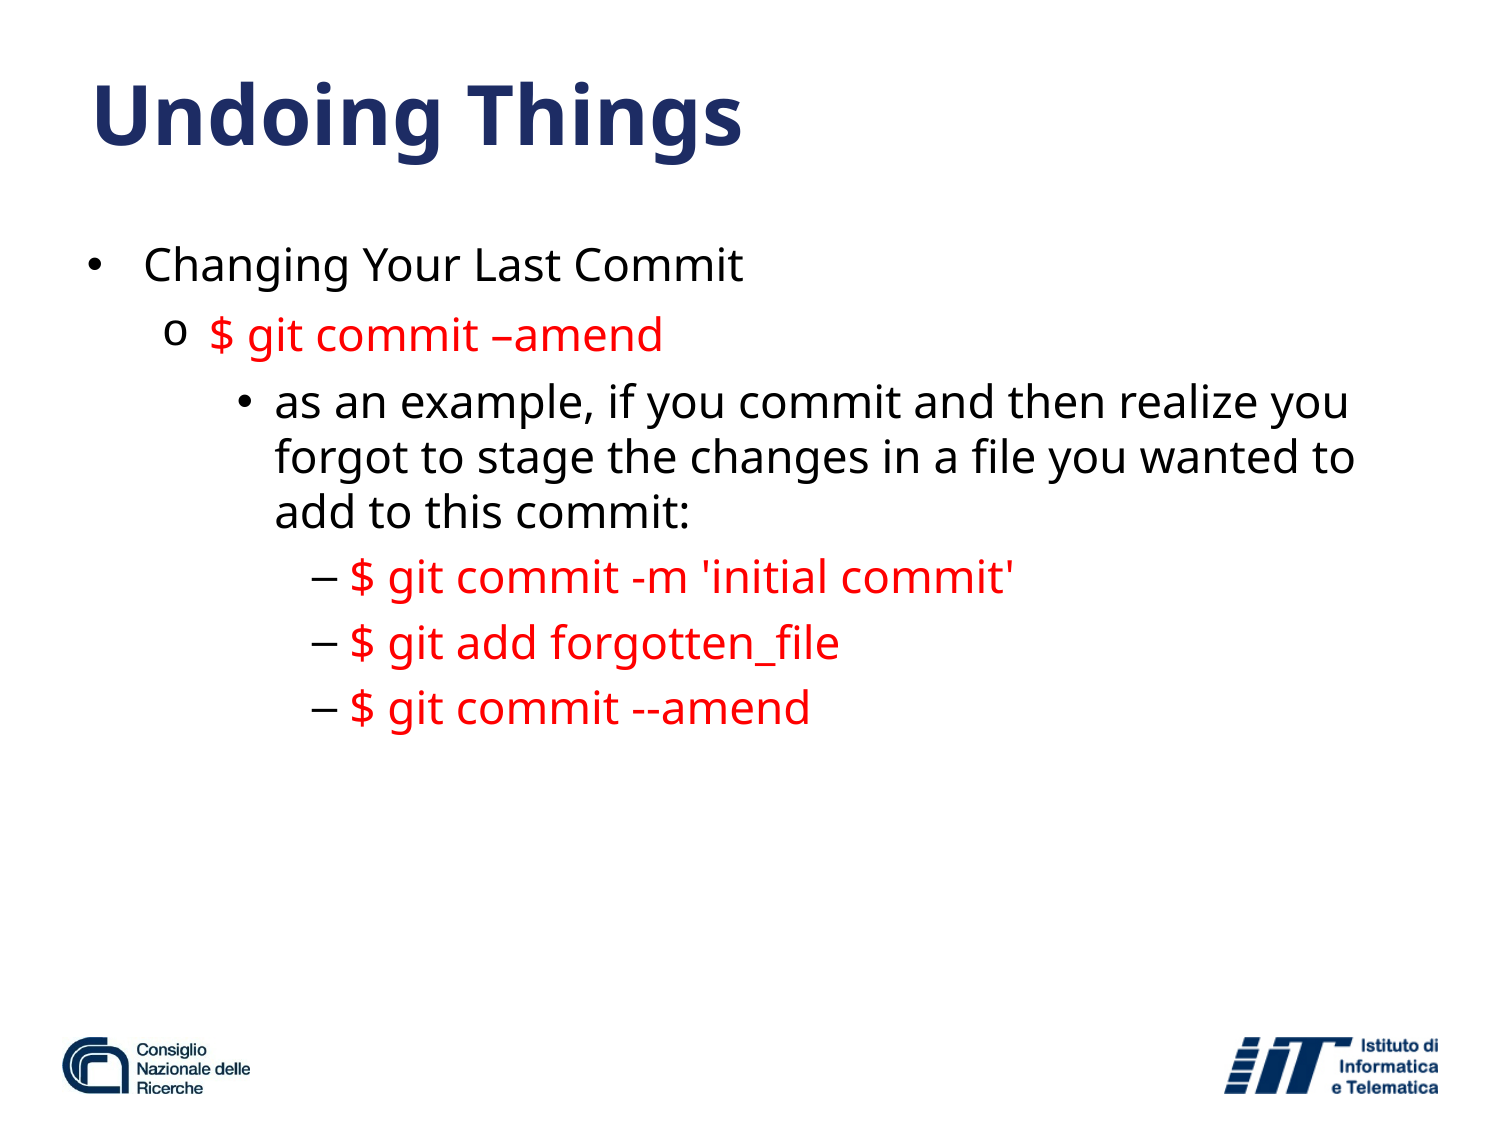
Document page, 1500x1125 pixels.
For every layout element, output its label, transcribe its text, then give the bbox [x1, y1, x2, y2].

list Changing Your Last Commit $ git commit –amend as an example, if you commit and then realize you forgot to stage the changes in a file you wanted to add to this commit: $ git commit -m 'initial commit' $ git add forgotten_file $ git commit --amend [71, 228, 1422, 1022]
picture [62, 1037, 250, 1094]
picture [1224, 1037, 1438, 1094]
title Undoing Things [74, 45, 1449, 180]
